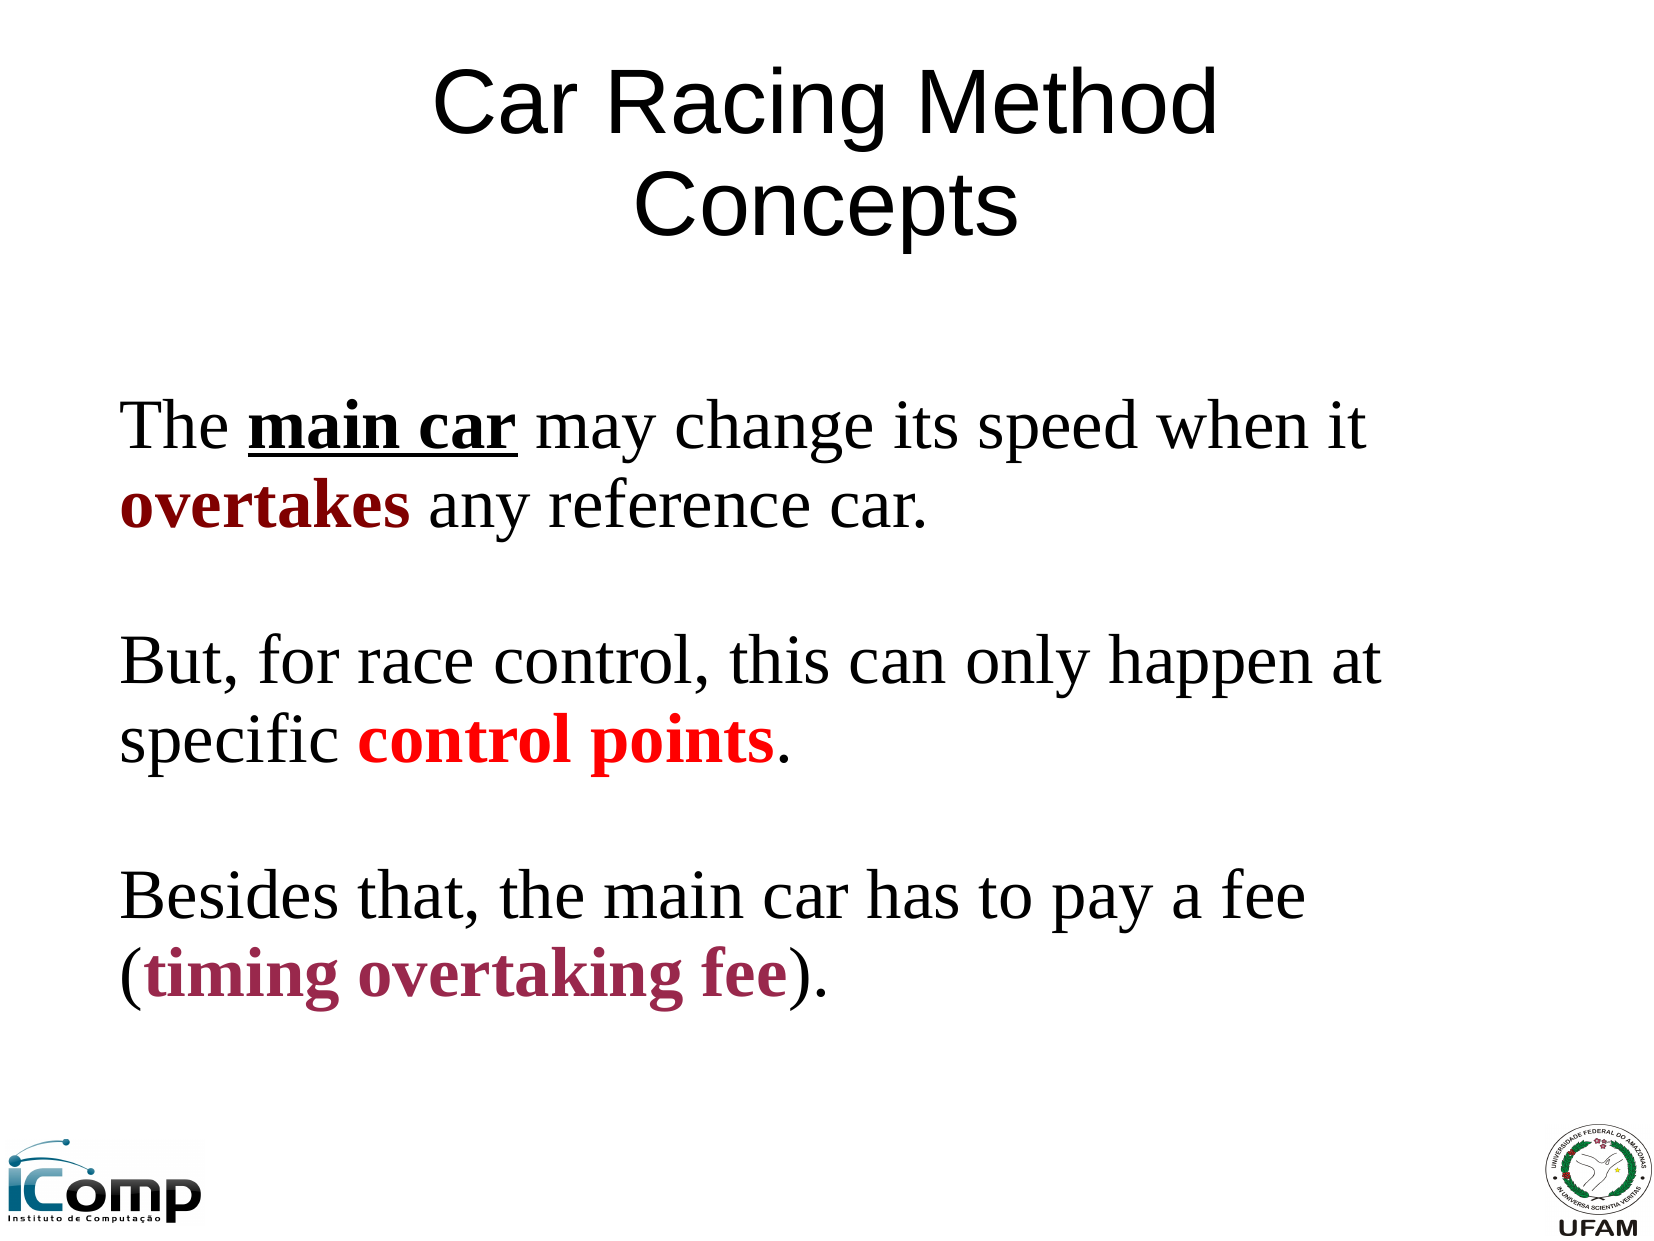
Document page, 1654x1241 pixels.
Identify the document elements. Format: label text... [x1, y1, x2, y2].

picture [1545, 1124, 1652, 1236]
title Car Racing Method Concepts [82, 49, 1571, 257]
text_box The main car may change its speed when it overtakes any reference car. But, for race control, this can only happen at specific control points. Besides that, the main car has to pay a fee (timing overtaking fee). [105, 378, 1531, 1020]
picture [5, 1139, 205, 1226]
